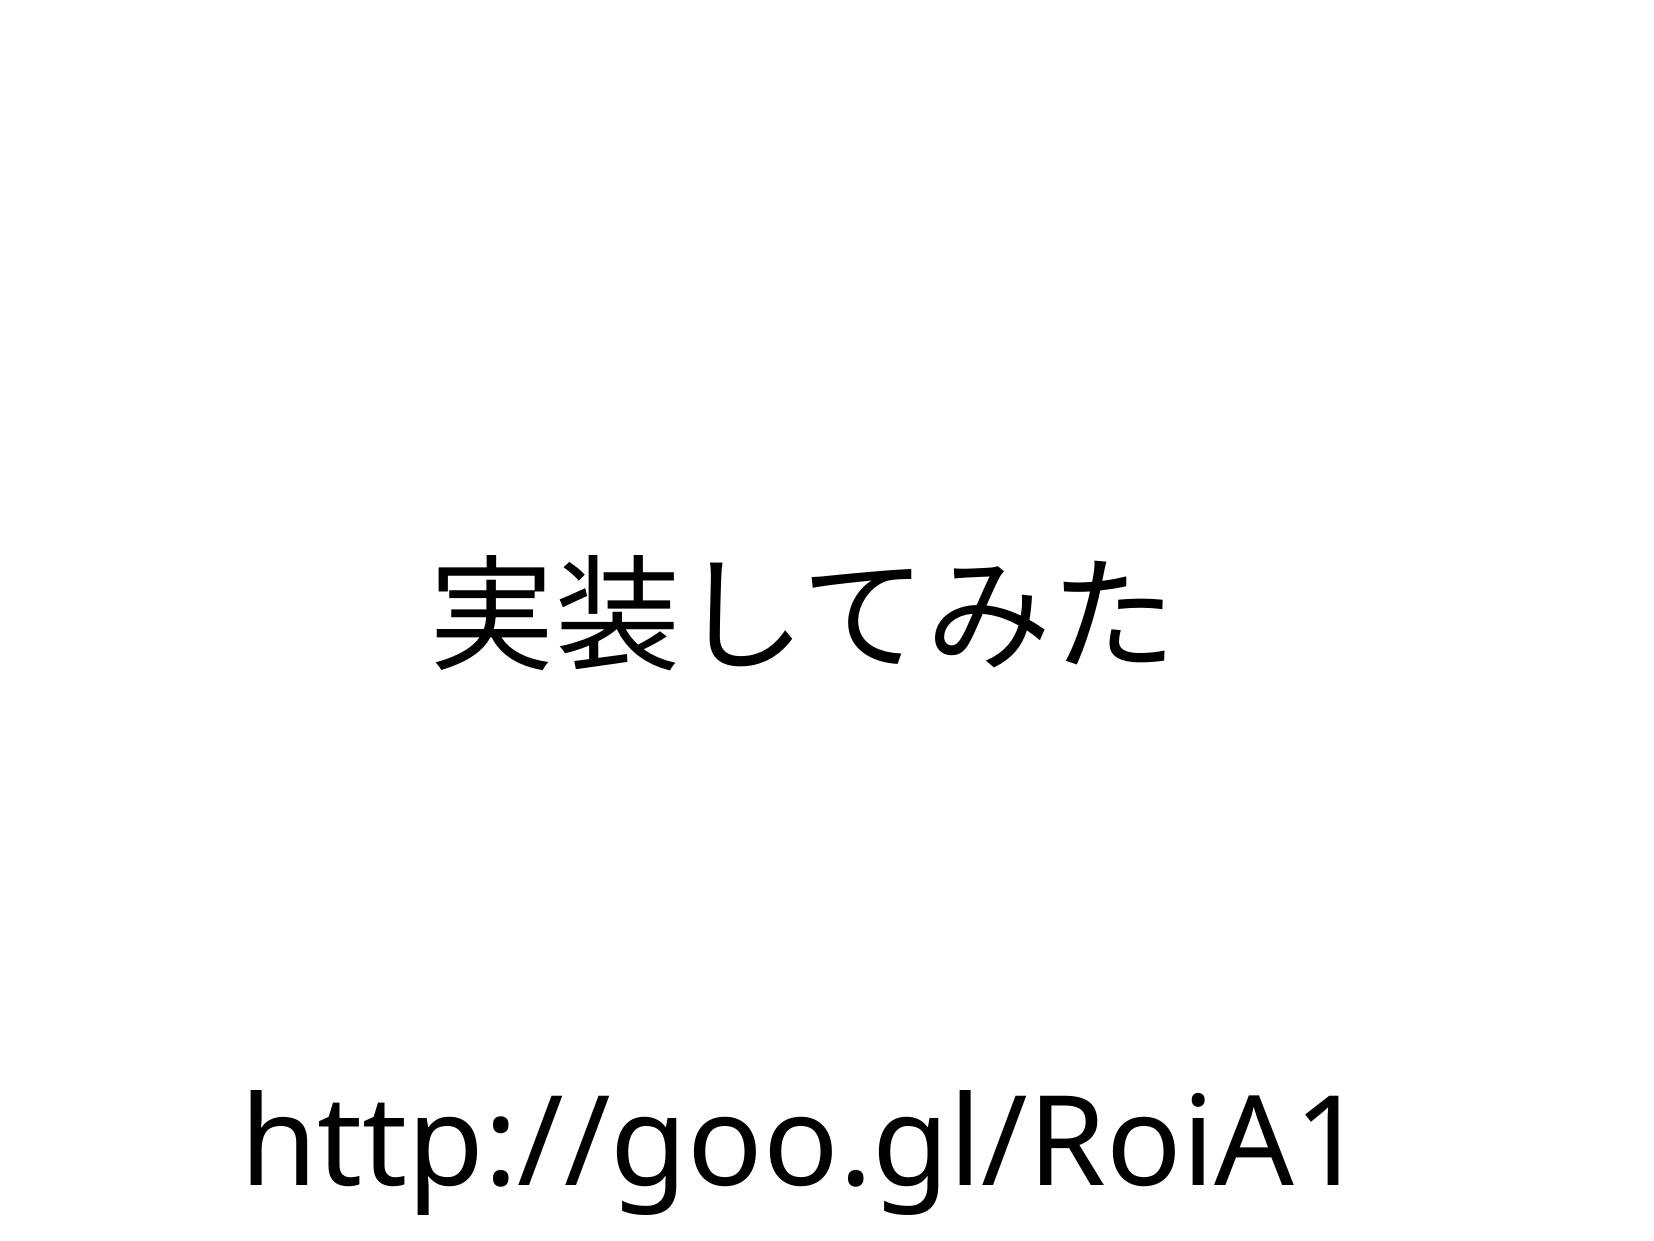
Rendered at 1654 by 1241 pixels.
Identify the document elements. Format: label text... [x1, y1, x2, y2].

title 実装してみた [59, 501, 1548, 710]
title http://goo.gl/RoiA1 [59, 1033, 1548, 1241]
